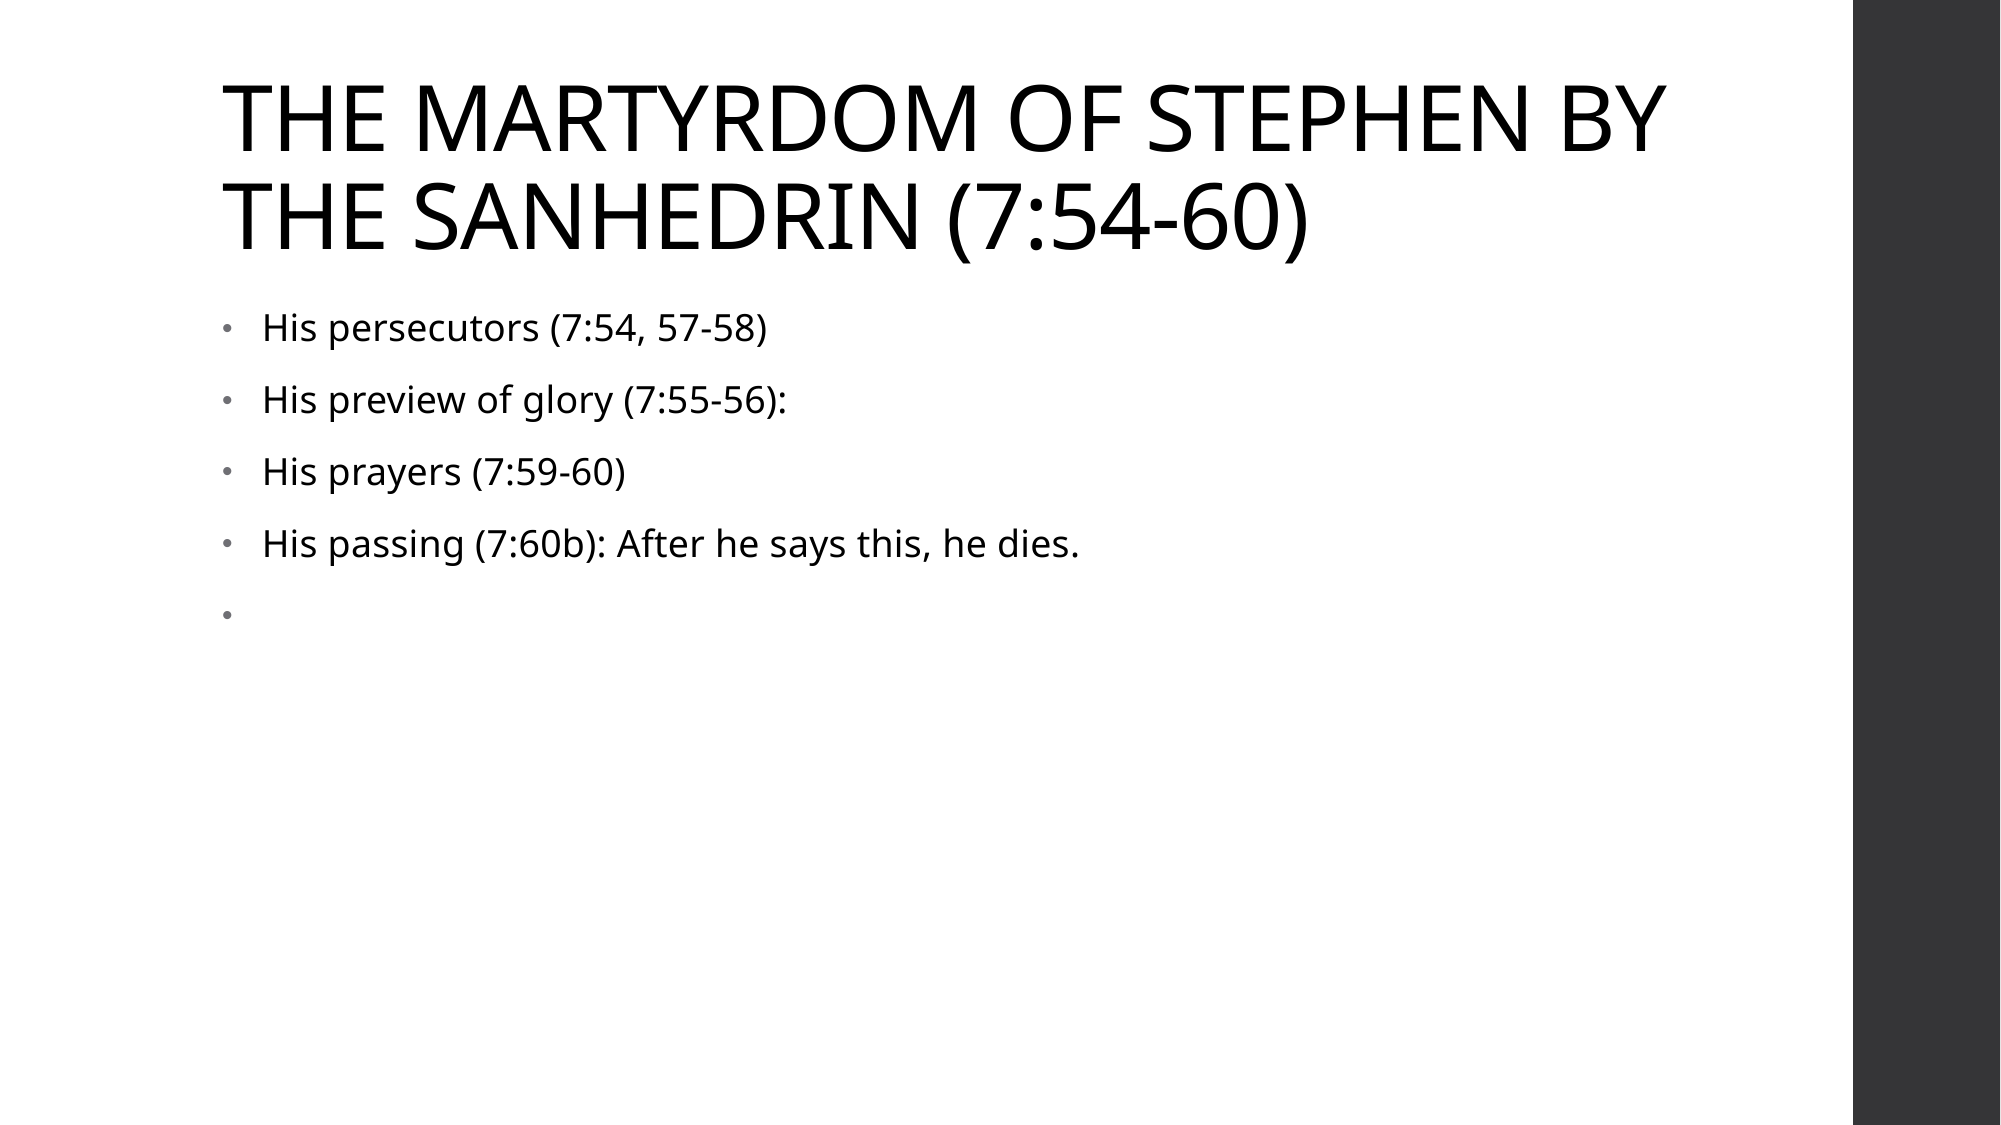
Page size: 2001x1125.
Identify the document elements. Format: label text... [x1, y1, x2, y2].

title THE MARTYRDOM OF STEPHEN BY THE SANHEDRIN (7:54-60) [206, 60, 1797, 278]
list His persecutors (7:54, 57-58) His preview of glory (7:55-56): His prayers (7:59-60) His passing (7:60b): After he says this, he dies. [206, 299, 1617, 1014]
